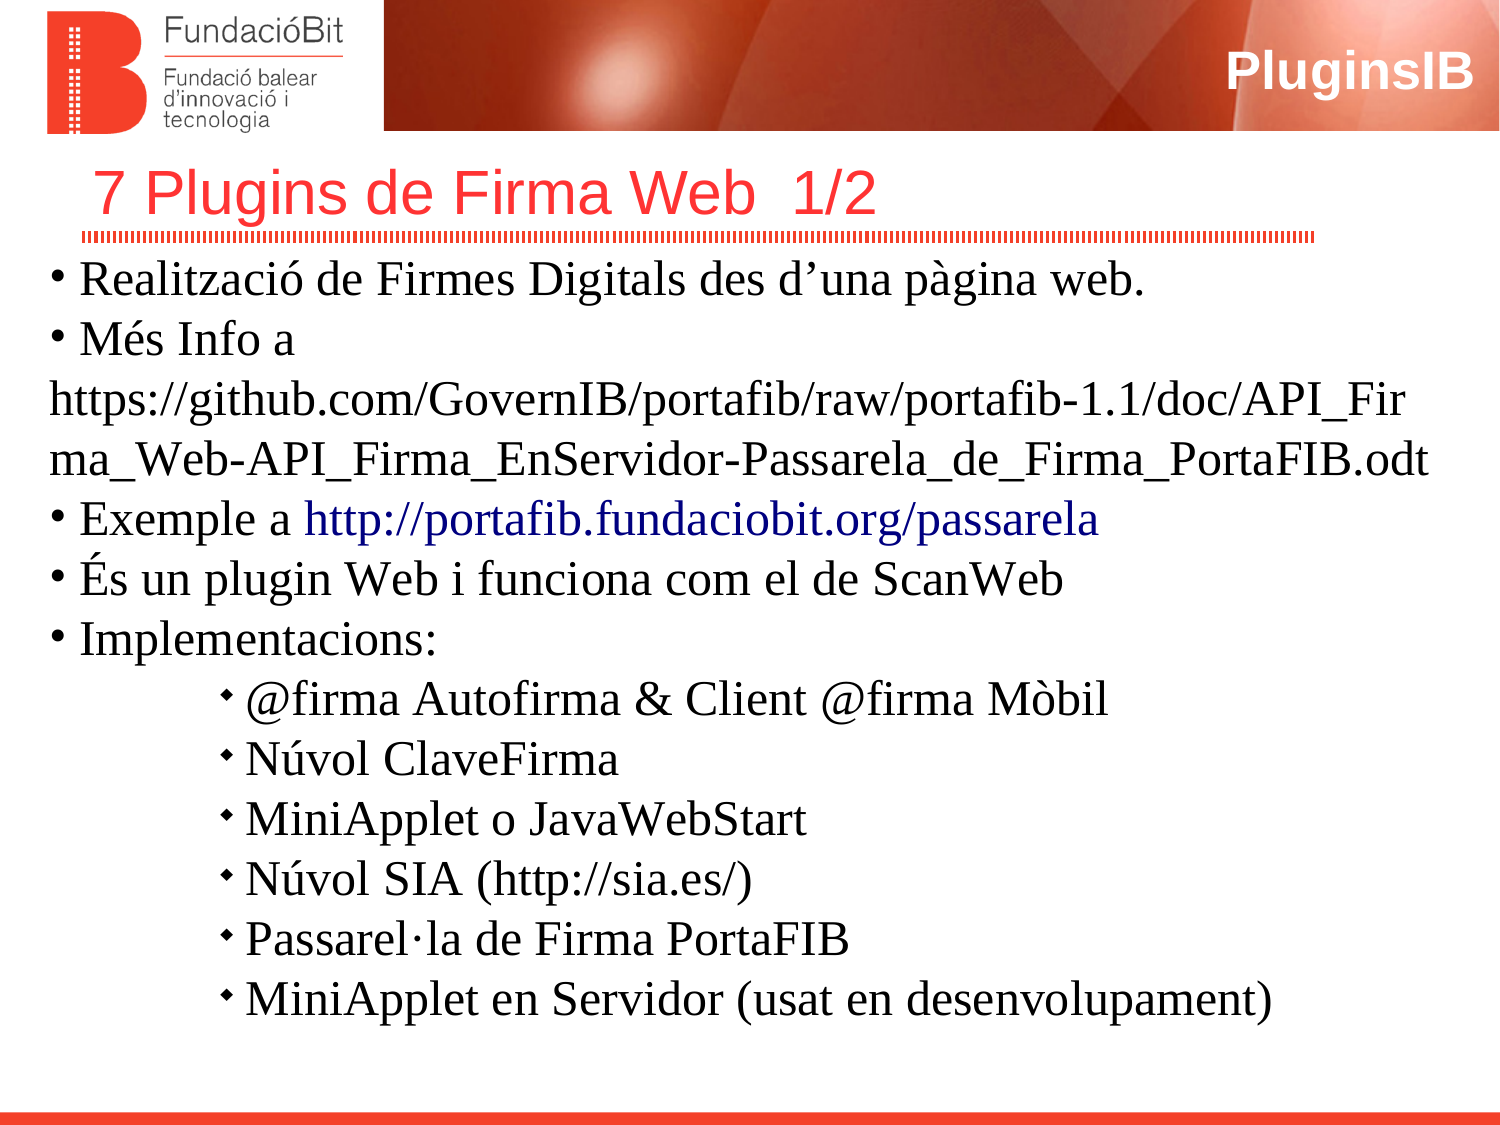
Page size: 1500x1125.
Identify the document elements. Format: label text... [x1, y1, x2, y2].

text_box Realització de Firmes Digitals des d’una pàgina web. Més Info a https://github.com/GovernIB/portafib/raw/portafib-1.1/doc/API_Firma_Web-API_Firma_EnServidor-Passarela_de_Firma_PortaFIB.odt Exemple a http://portafib.fundaciobit.org/passarela És un plugin Web i funciona com el de ScanWeb Implementacions: @firma Autofirma & Client @firma Mòbil Núvol ClaveFirma MiniApplet o JavaWebStart Núvol SIA (http://sia.es/) Passarel·la de Firma PortaFIB MiniApplet en Servidor (usat en desenvolupament) [34, 238, 1459, 1094]
picture [47, 11, 343, 134]
picture [383, 0, 1500, 131]
list 7 Plugins de Firma Web 1/2 [40, 158, 1426, 238]
title PluginsIB [324, 19, 1477, 123]
